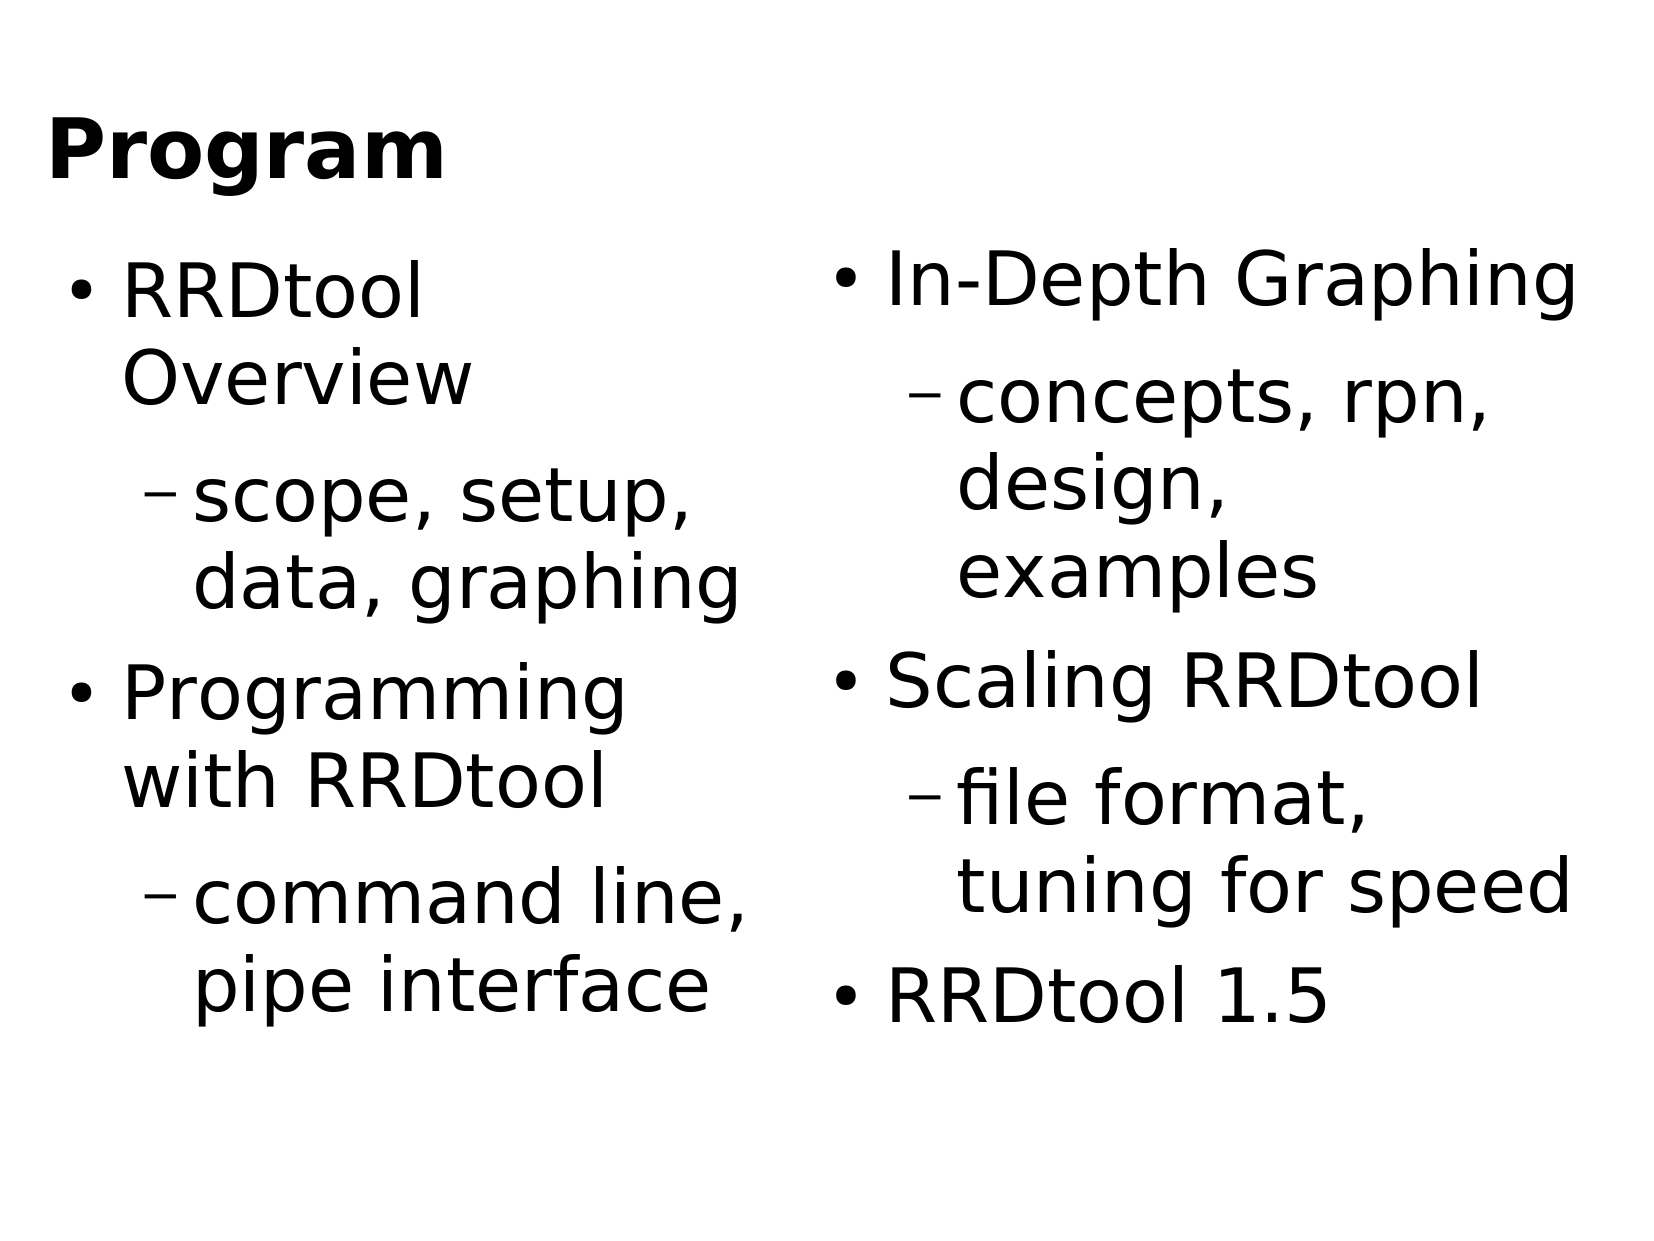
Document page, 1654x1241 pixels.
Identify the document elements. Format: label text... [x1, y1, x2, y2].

title Program [45, 75, 1583, 225]
list In-Depth Graphing concepts, rpn, design, examples Scaling RRDtool file format, tuning for speed RRDtool 1.5 [814, 236, 1583, 1085]
list RRDtool Overview scope, setup, data, graphing Programming with RRDtool command line, pipe interface [50, 248, 768, 1111]
